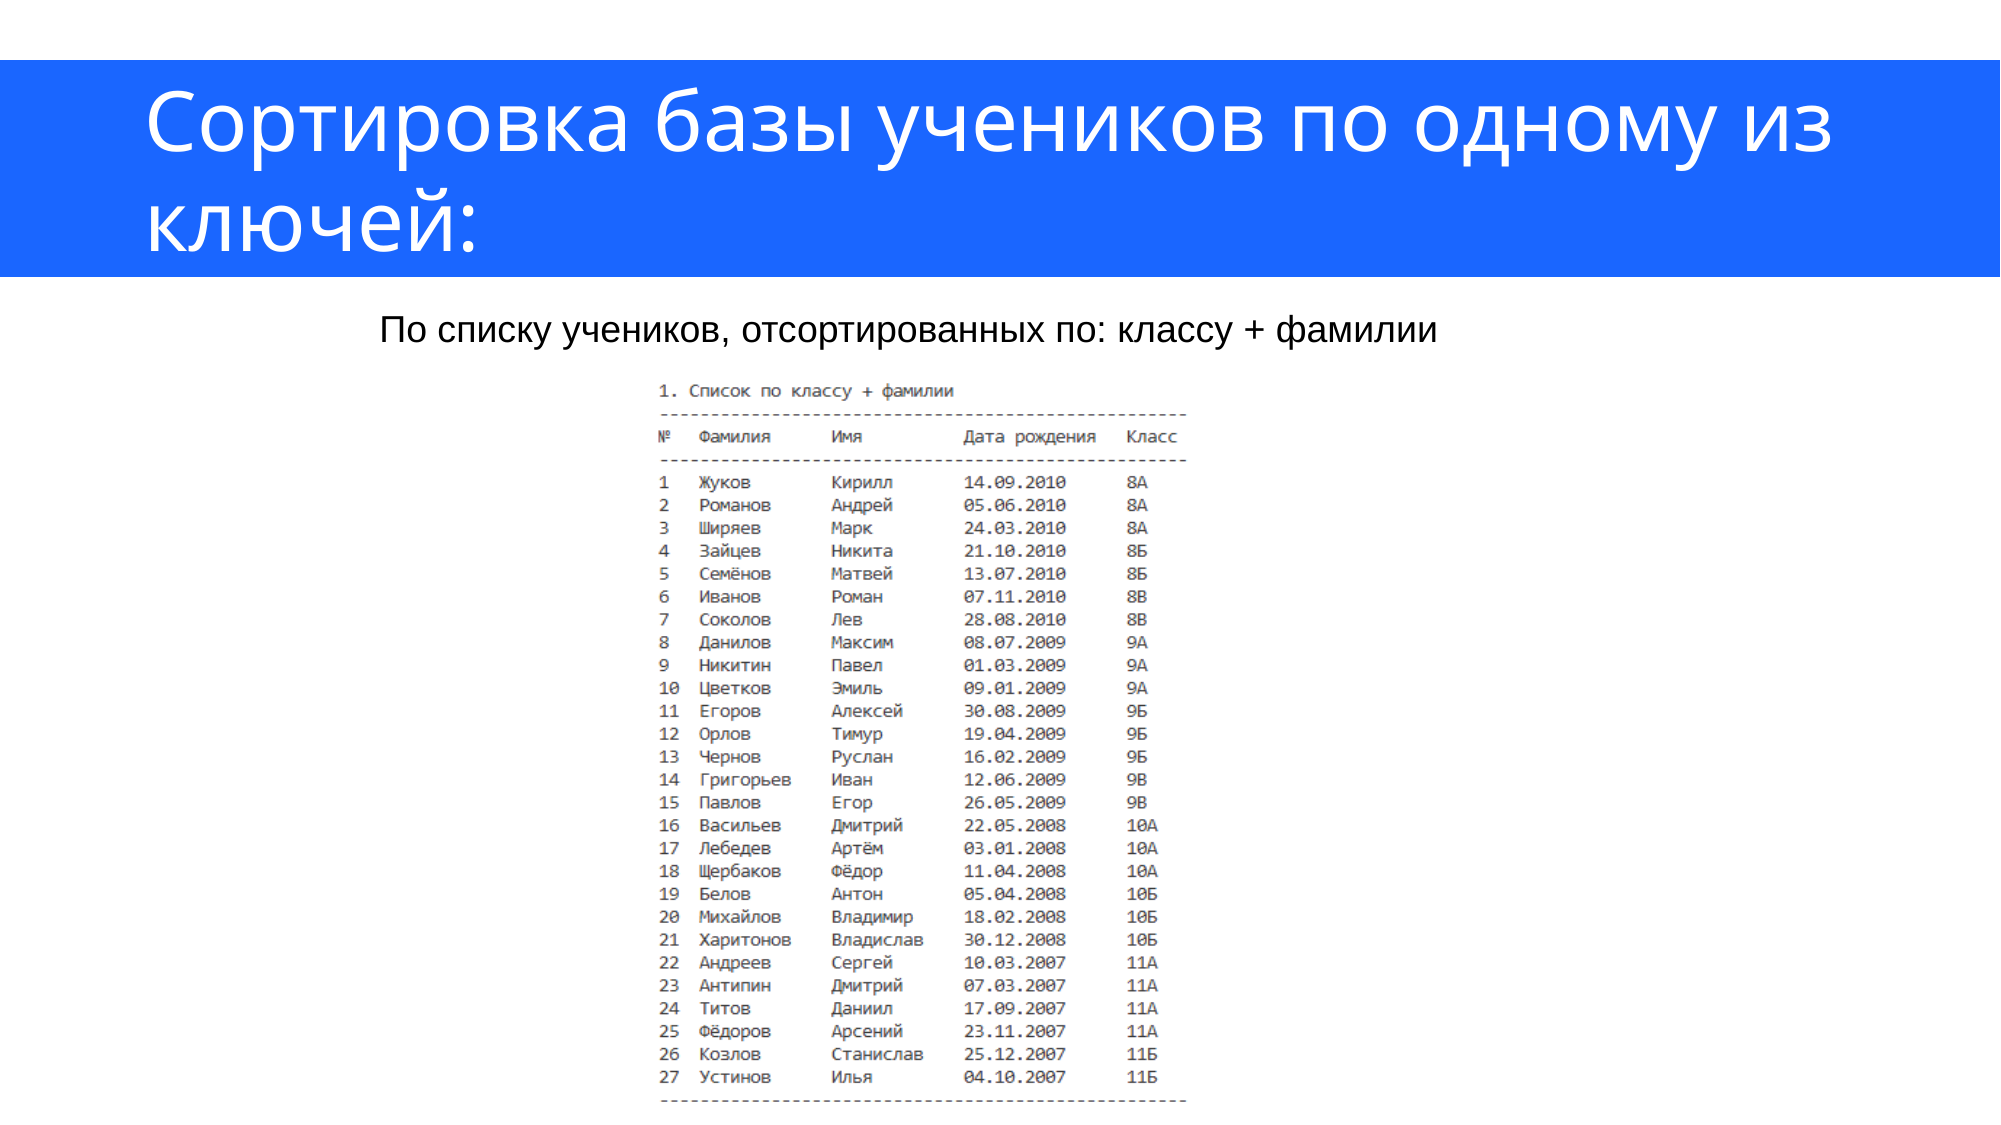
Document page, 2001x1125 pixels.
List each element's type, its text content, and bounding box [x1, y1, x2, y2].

title Сортировка базы учеников по одному из ключей: [137, 56, 1863, 275]
text_box По списку учеников, отсортированных по: классу + фамилии [364, 297, 1467, 404]
picture [650, 374, 1189, 1110]
